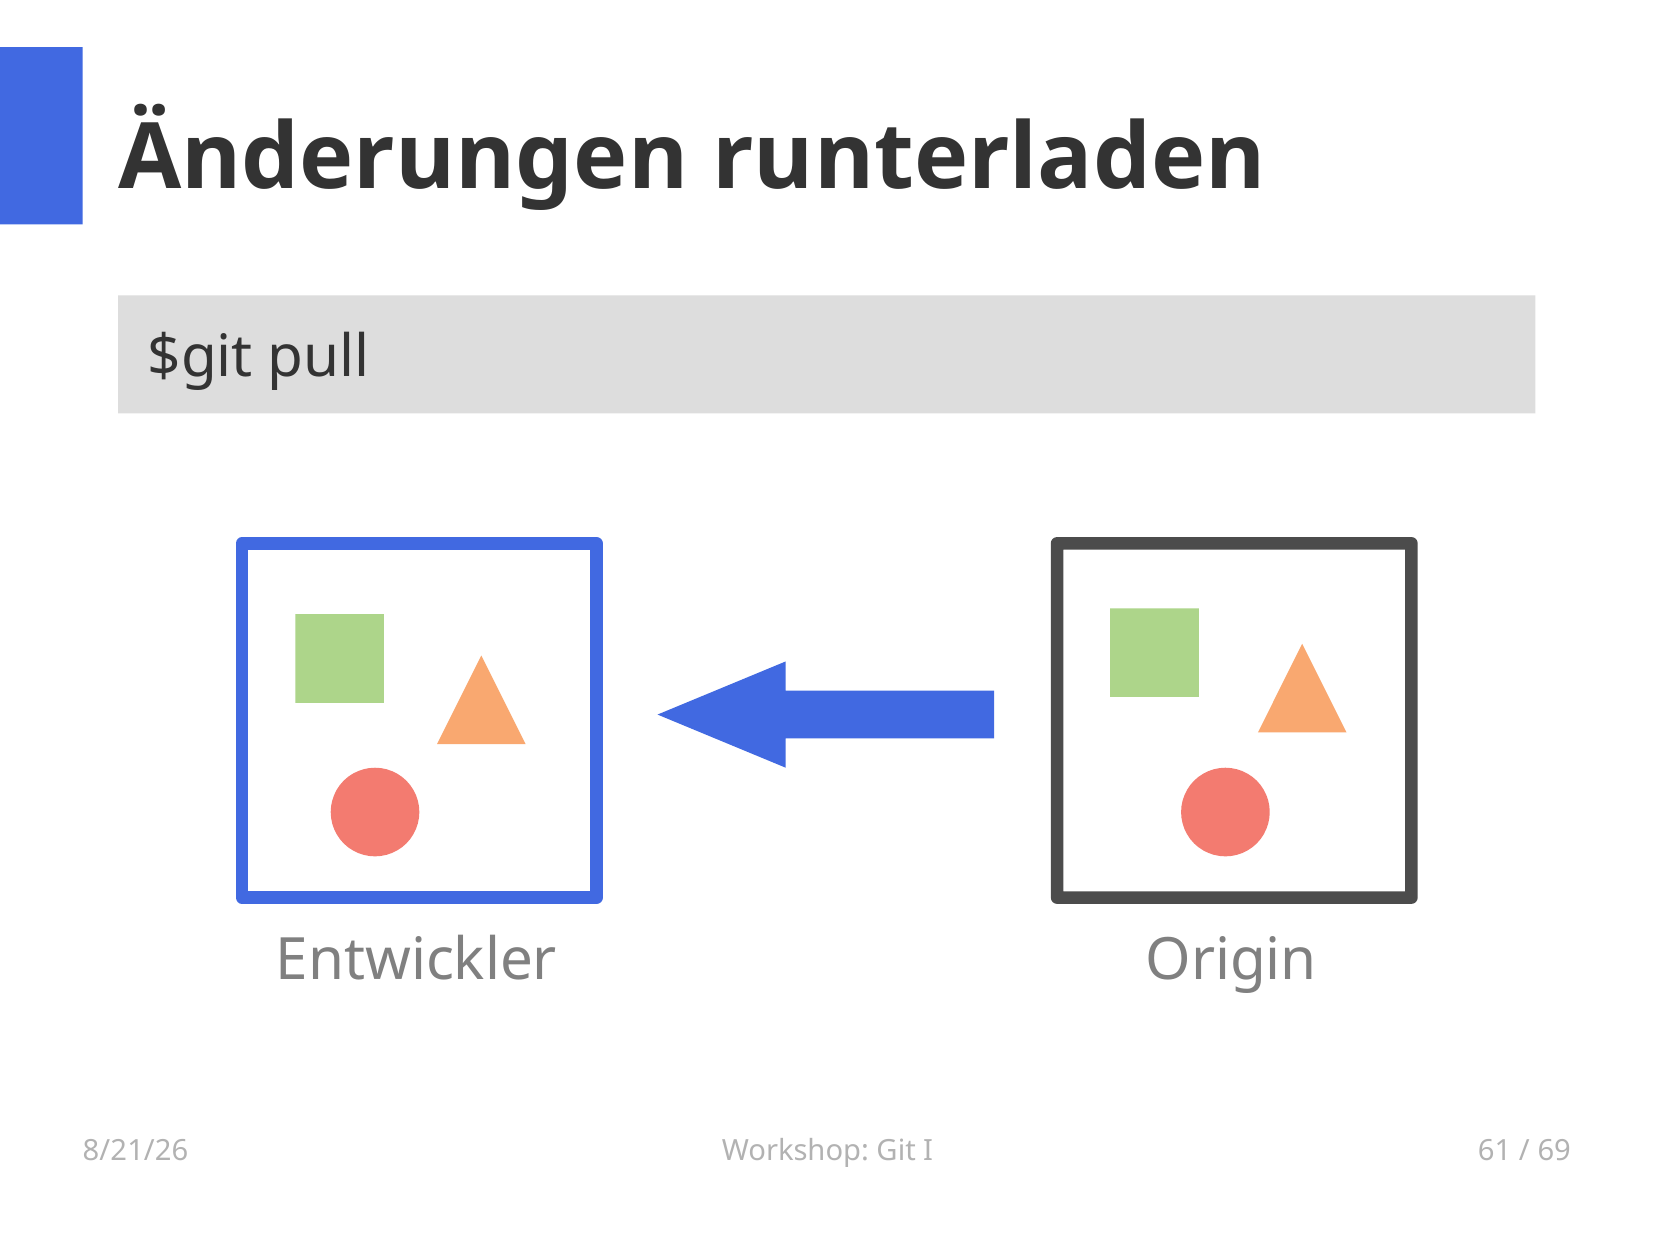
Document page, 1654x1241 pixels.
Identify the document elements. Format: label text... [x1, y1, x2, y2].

text_box [330, 767, 420, 857]
text_box [1257, 643, 1347, 733]
text_box [437, 655, 526, 745]
text_box Entwickler [236, 897, 597, 1016]
title Änderungen runterladen [118, 49, 1571, 257]
text_box Origin [1051, 897, 1412, 1016]
text_box [1181, 767, 1270, 857]
list $git pull [118, 295, 1536, 414]
text_box [1110, 608, 1199, 697]
text_box [295, 614, 384, 703]
text_box [657, 661, 995, 768]
